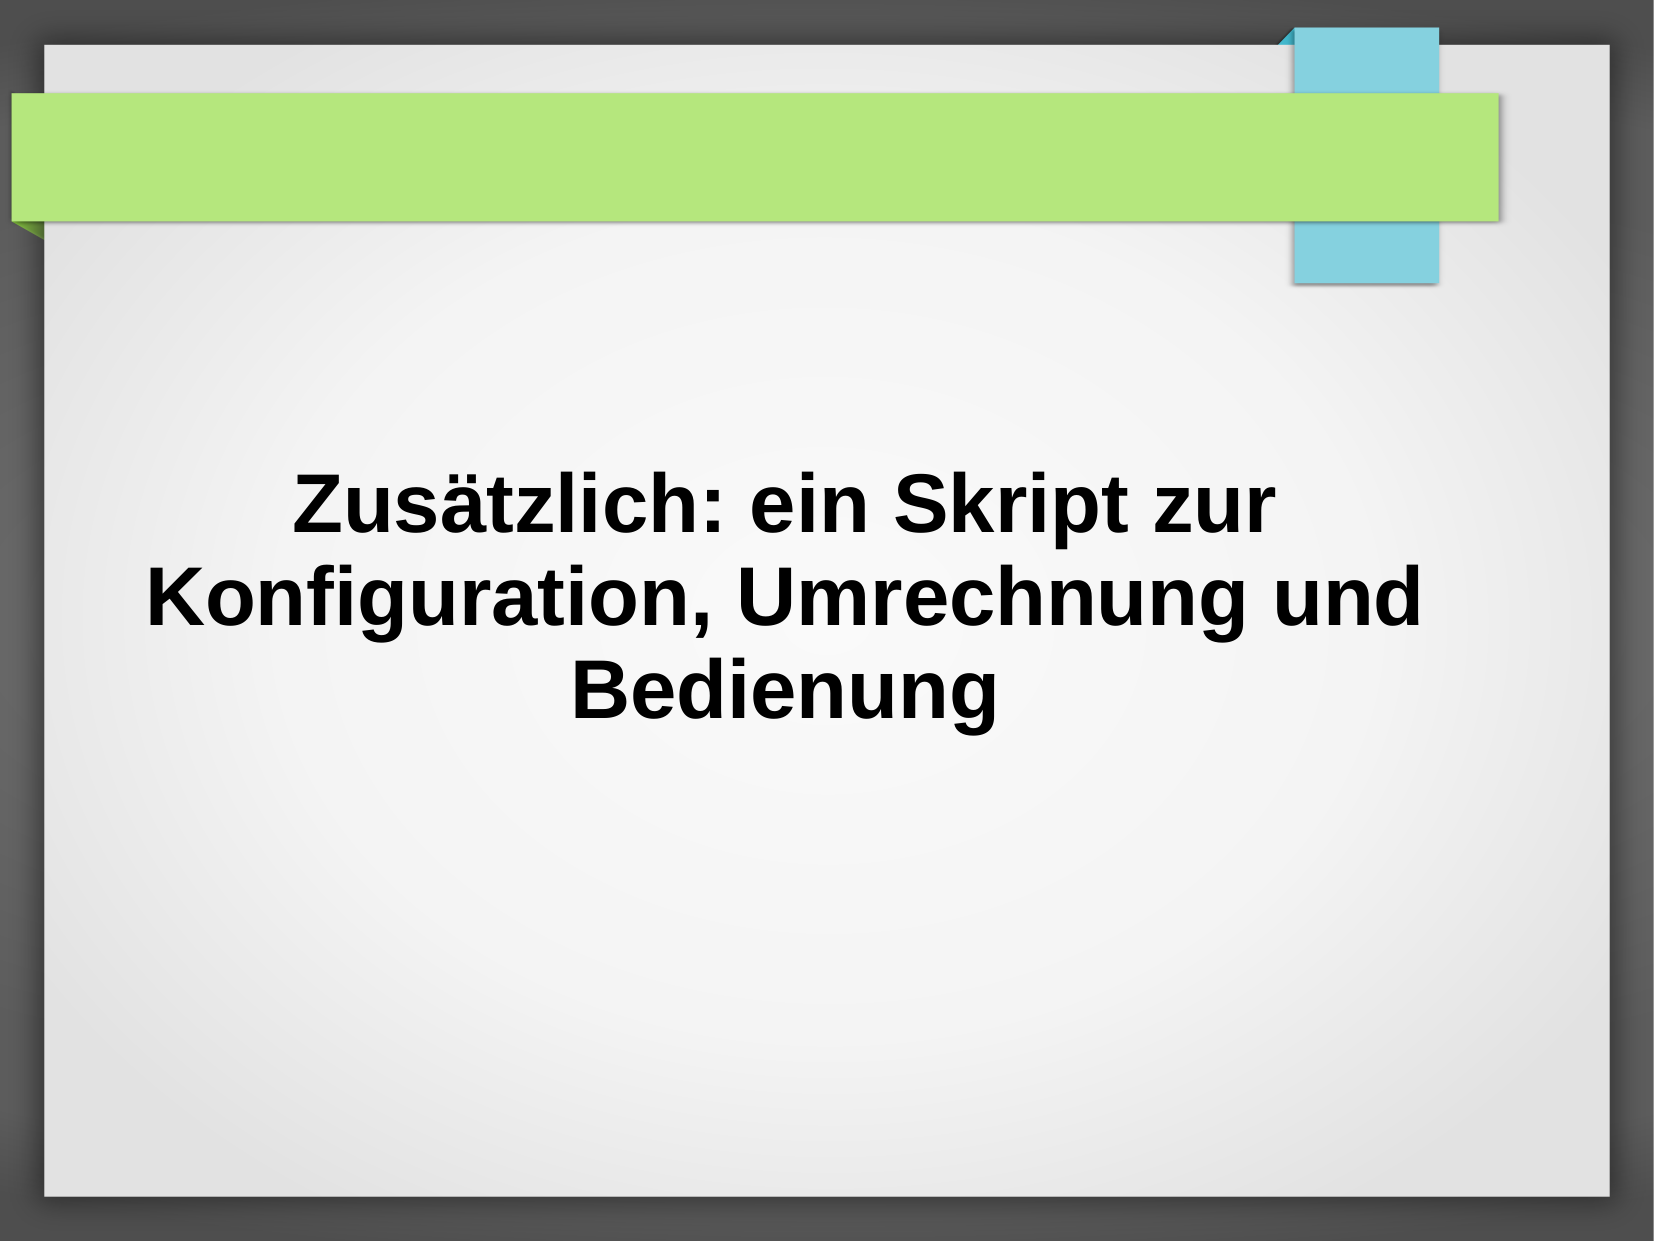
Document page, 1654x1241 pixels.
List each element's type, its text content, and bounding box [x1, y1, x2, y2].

picture [0, 0, 1654, 1241]
subtitle Zusätzlich: ein Skript zur Konfiguration, Umrechnung und Bedienung [82, 94, 1489, 1099]
